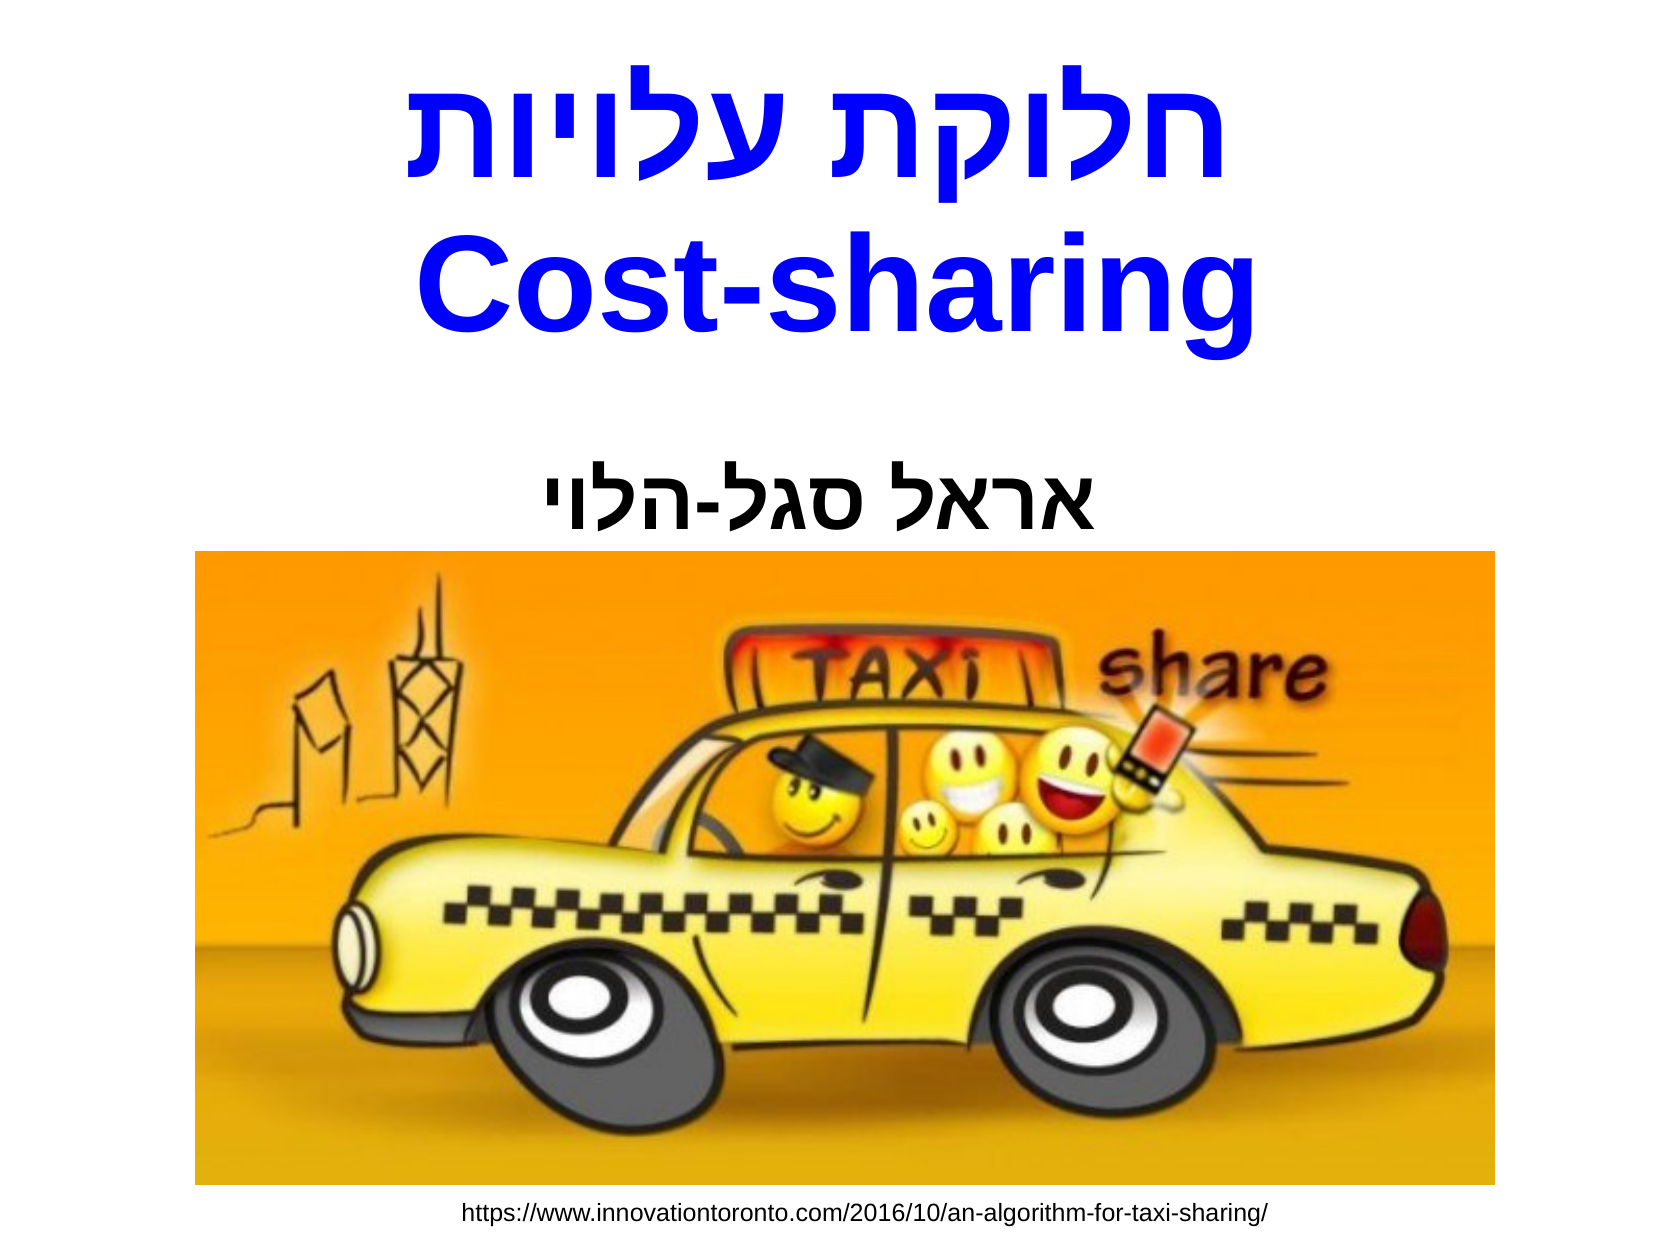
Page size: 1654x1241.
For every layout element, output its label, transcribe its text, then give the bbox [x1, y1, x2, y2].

title חלוקת עלויות Cost-sharing אראל סגל-הלוי [75, 0, 1564, 601]
picture [195, 551, 1495, 1186]
text_box https://www.innovationtoronto.com/2016/10/an-algorithm-for-taxi-sharing/ [446, 1190, 1321, 1241]
